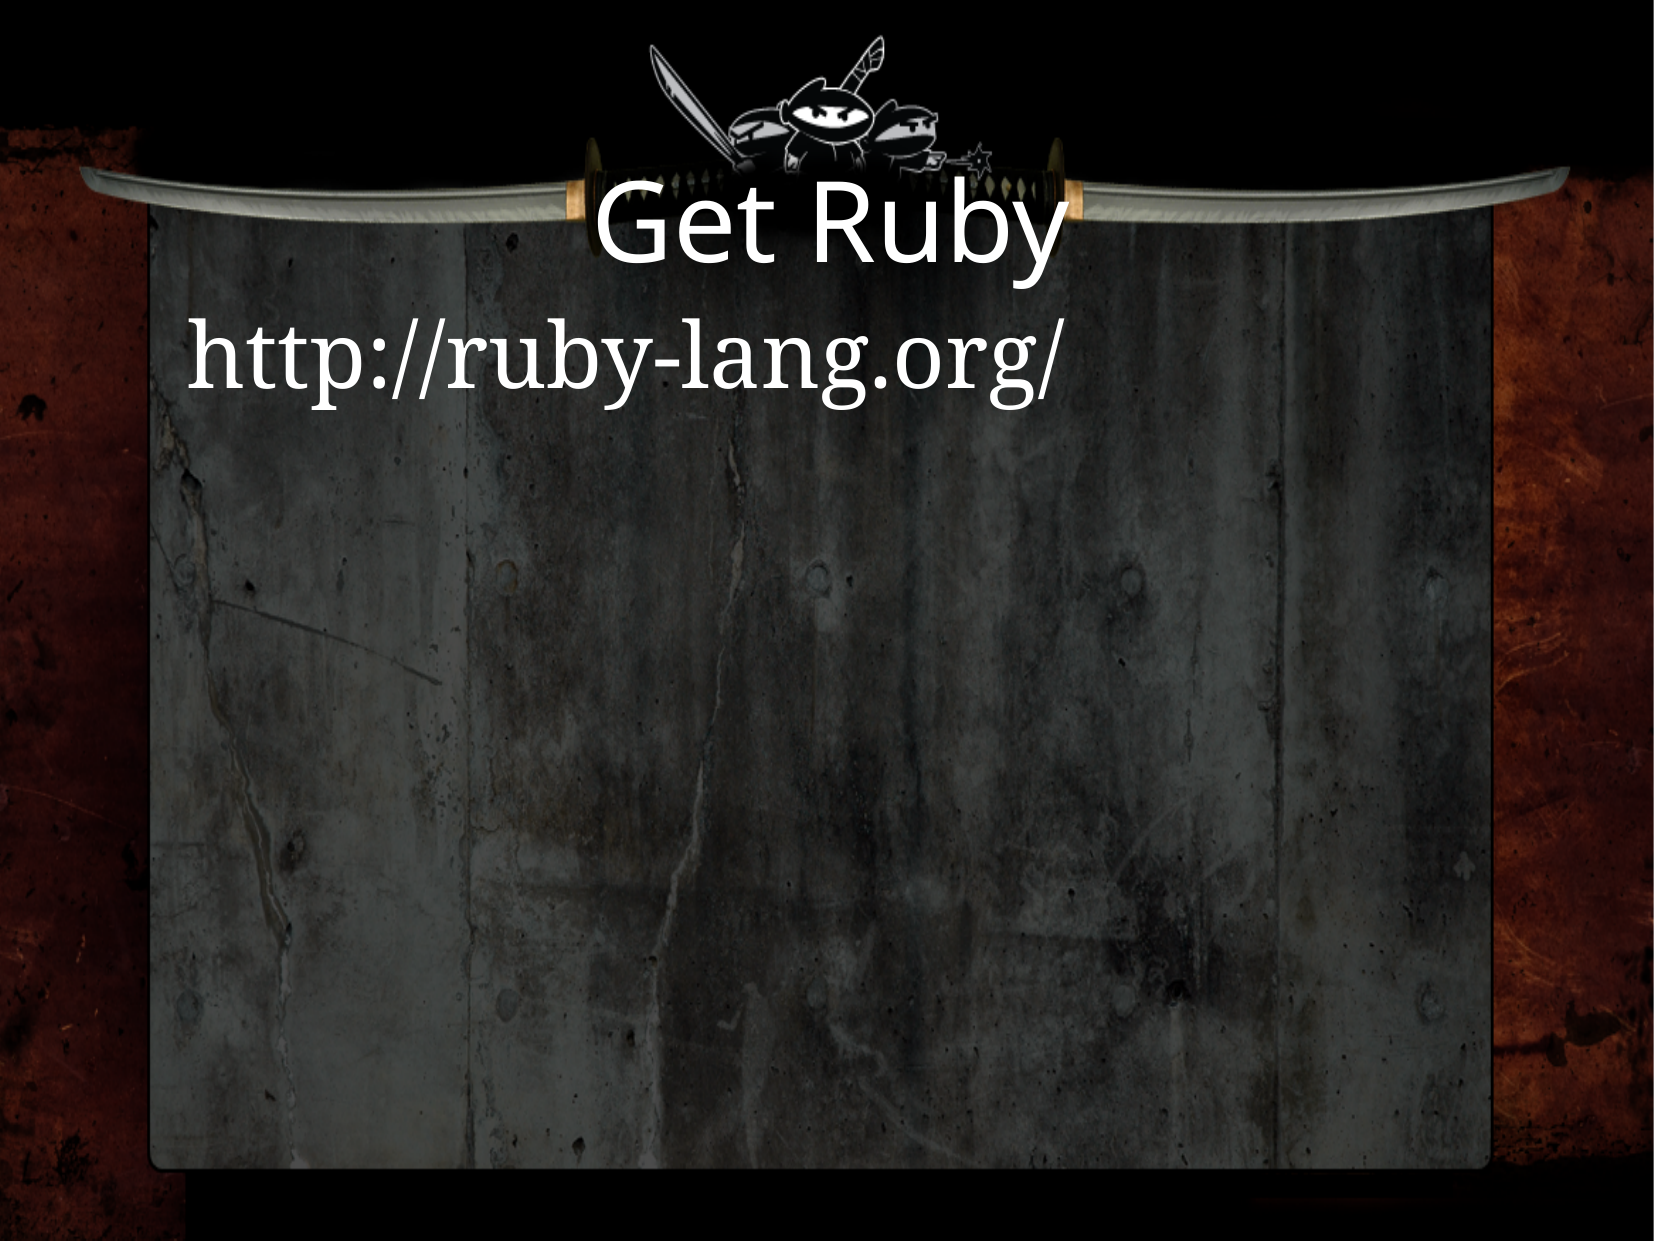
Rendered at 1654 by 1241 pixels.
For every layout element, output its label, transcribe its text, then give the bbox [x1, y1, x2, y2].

list http://ruby-lang.org/ [187, 290, 1501, 1109]
picture [0, 0, 1654, 1241]
title Get Ruby [86, 154, 1576, 284]
